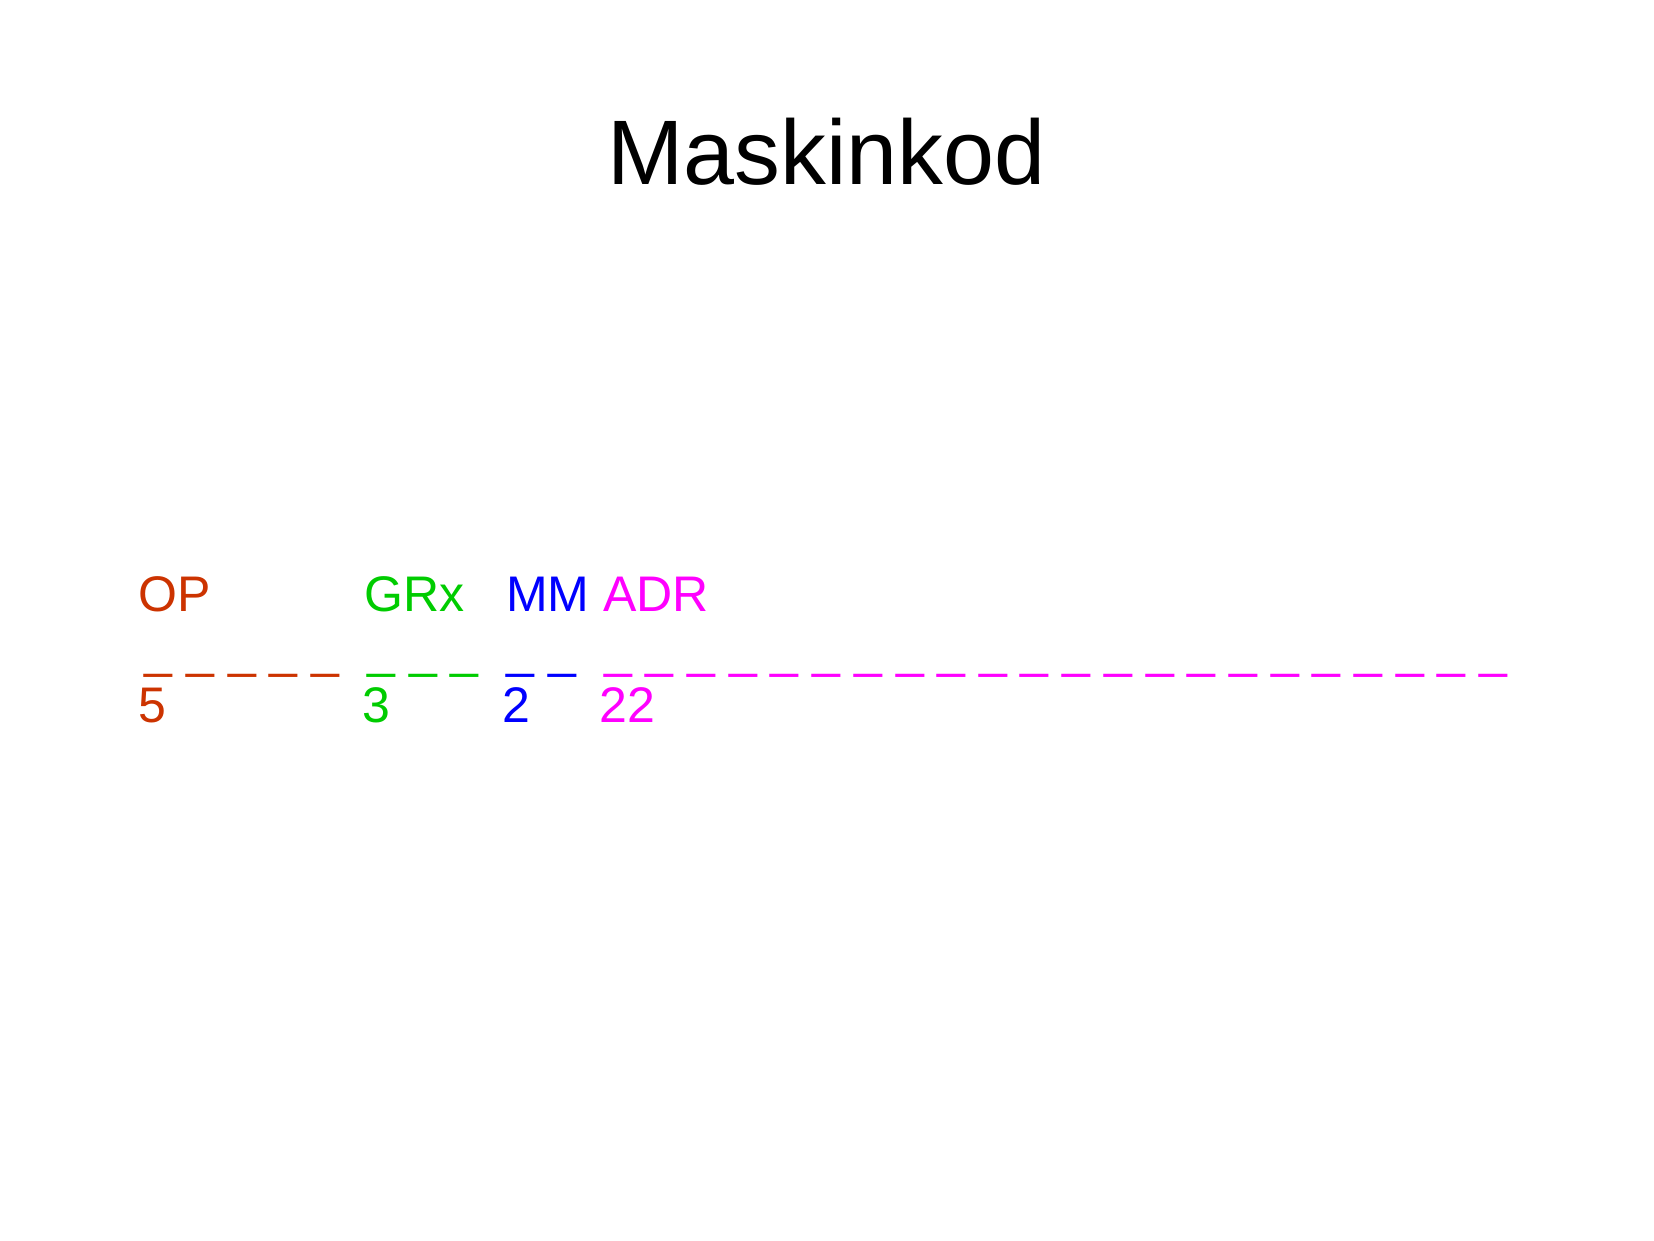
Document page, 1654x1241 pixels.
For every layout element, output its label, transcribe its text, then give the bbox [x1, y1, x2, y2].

title Maskinkod [82, 49, 1571, 257]
subtitle OP GRx MM ADR _ _ _ _ _ _ _ _ _ _ _ _ _ _ _ _ _ _ _ _ _ _ _ _ _ _ _ _ _ _ _ _ 5 3 2 22 [82, 290, 1571, 1010]
